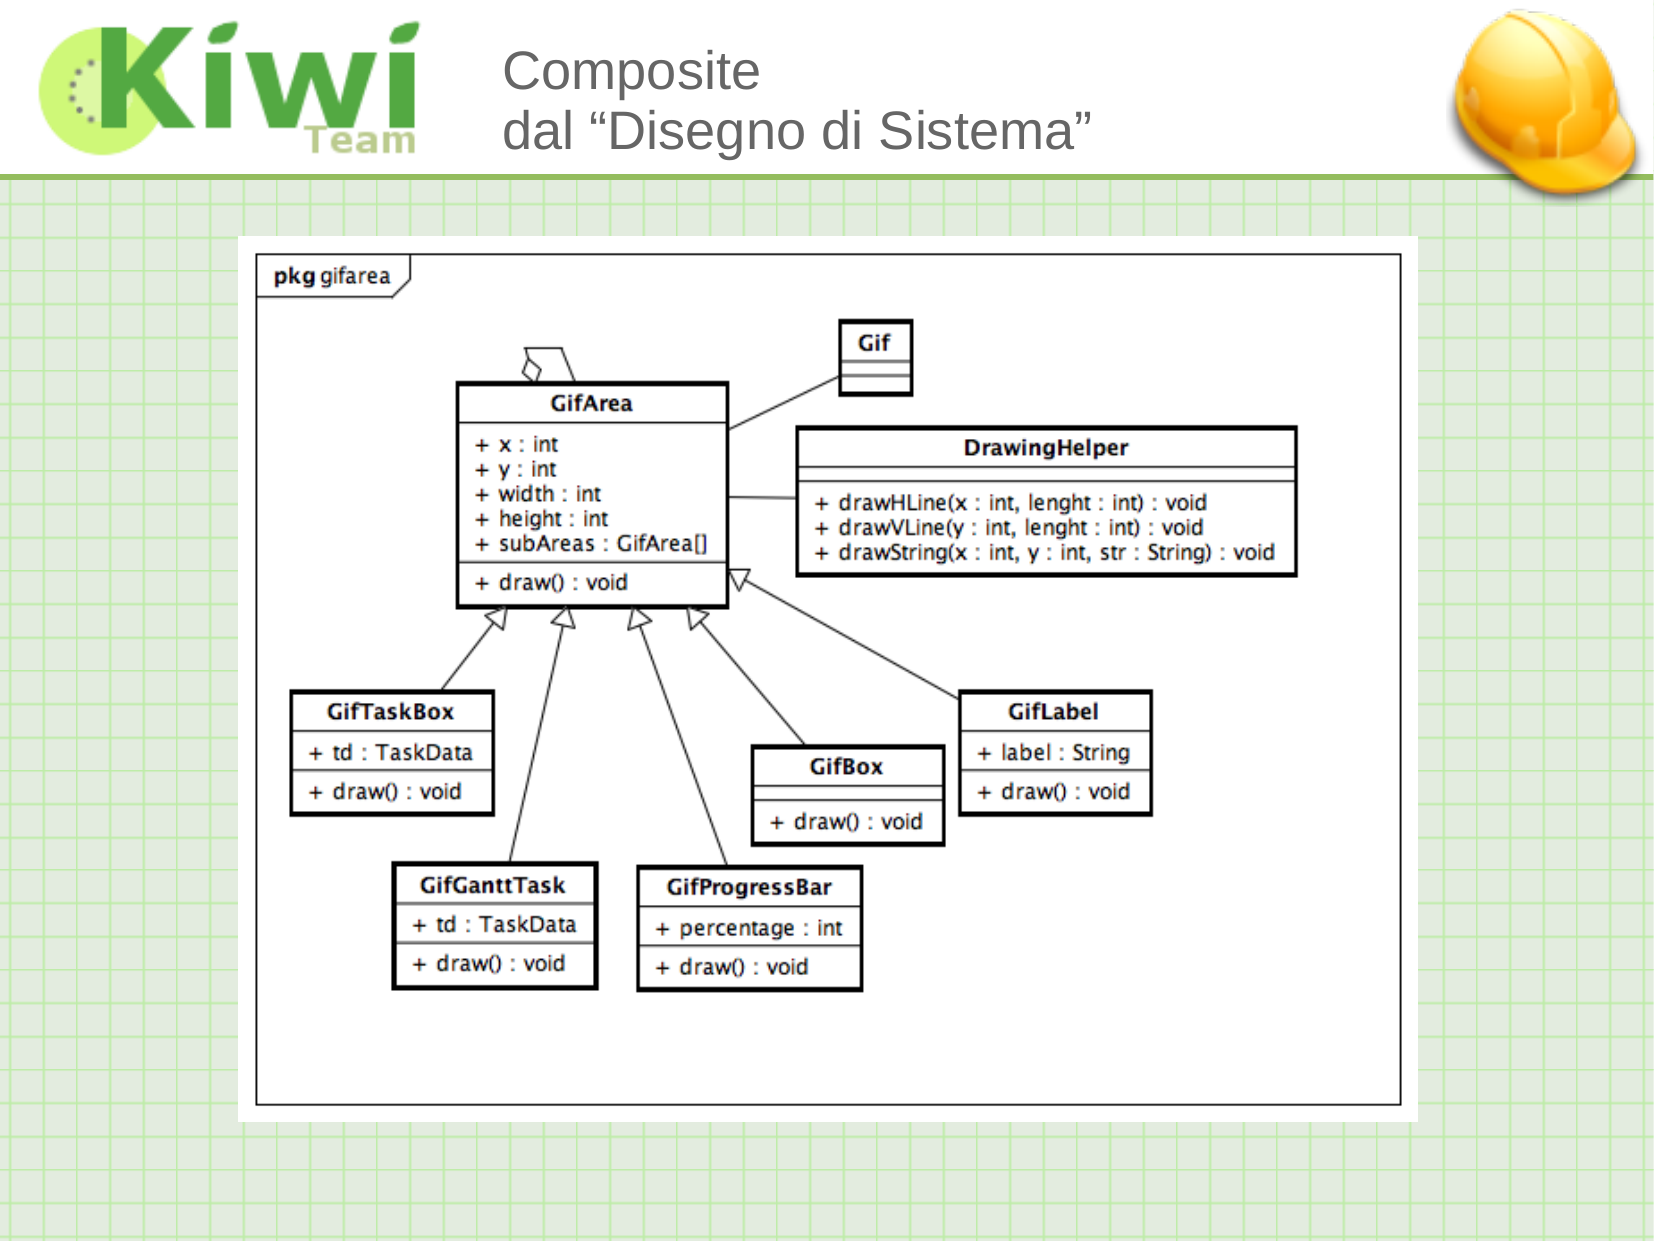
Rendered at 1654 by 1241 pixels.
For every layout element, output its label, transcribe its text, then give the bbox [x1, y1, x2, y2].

title Composite dal “Disegno di Sistema” [502, 40, 1329, 162]
text_box [0, 0, 1446, 174]
picture [29, 7, 438, 166]
picture [0, 0, 1654, 1241]
